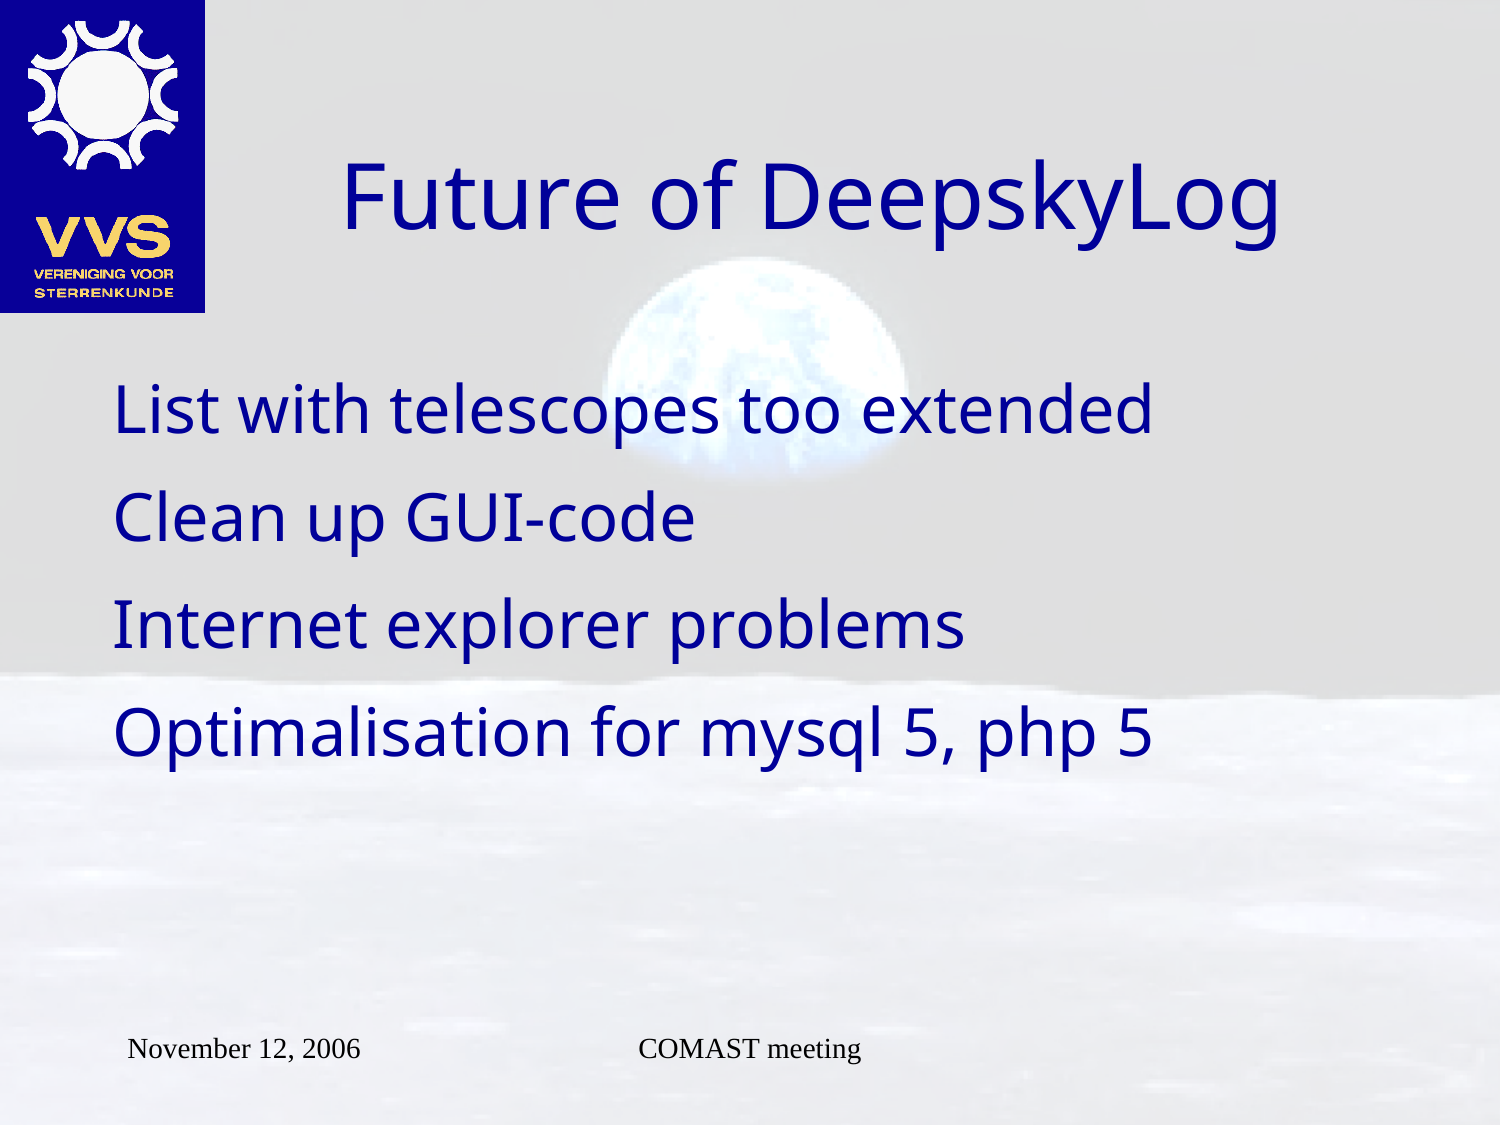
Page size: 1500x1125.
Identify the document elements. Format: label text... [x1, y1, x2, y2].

title Future of DeepskyLog [237, 76, 1388, 312]
picture [0, 0, 205, 313]
list List with telescopes too extended Clean up GUI-code Internet explorer problems Optimalisation for mysql 5, php 5 [112, 362, 1388, 1001]
